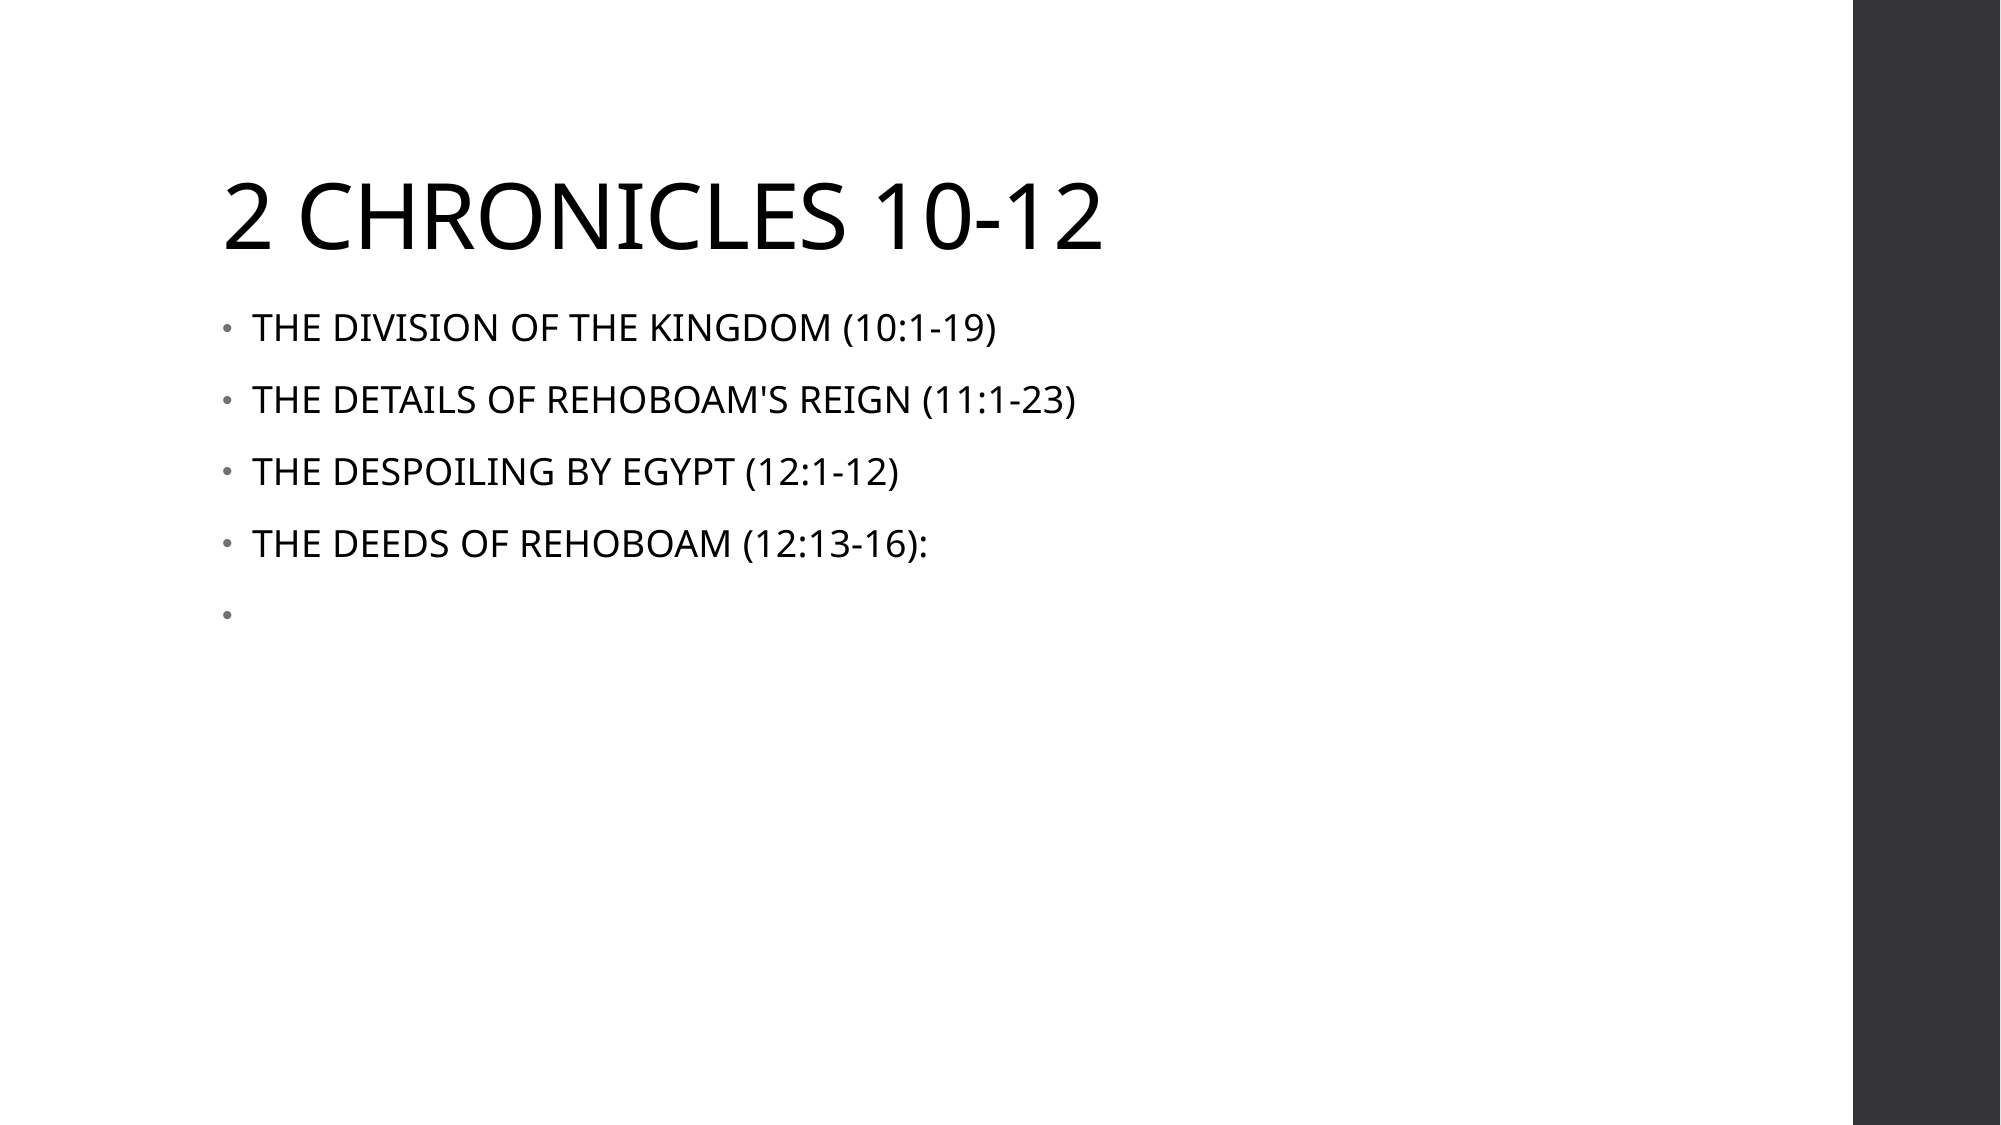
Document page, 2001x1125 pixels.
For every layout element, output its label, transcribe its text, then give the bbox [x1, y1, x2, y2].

list THE DIVISION OF THE KINGDOM (10:1-19) THE DETAILS OF REHOBOAM'S REIGN (11:1-23) THE DESPOILING BY EGYPT (12:1-12) THE DEEDS OF REHOBOAM (12:13-16): [206, 299, 1617, 1014]
title 2 CHRONICLES 10-12 [206, 60, 1797, 278]
